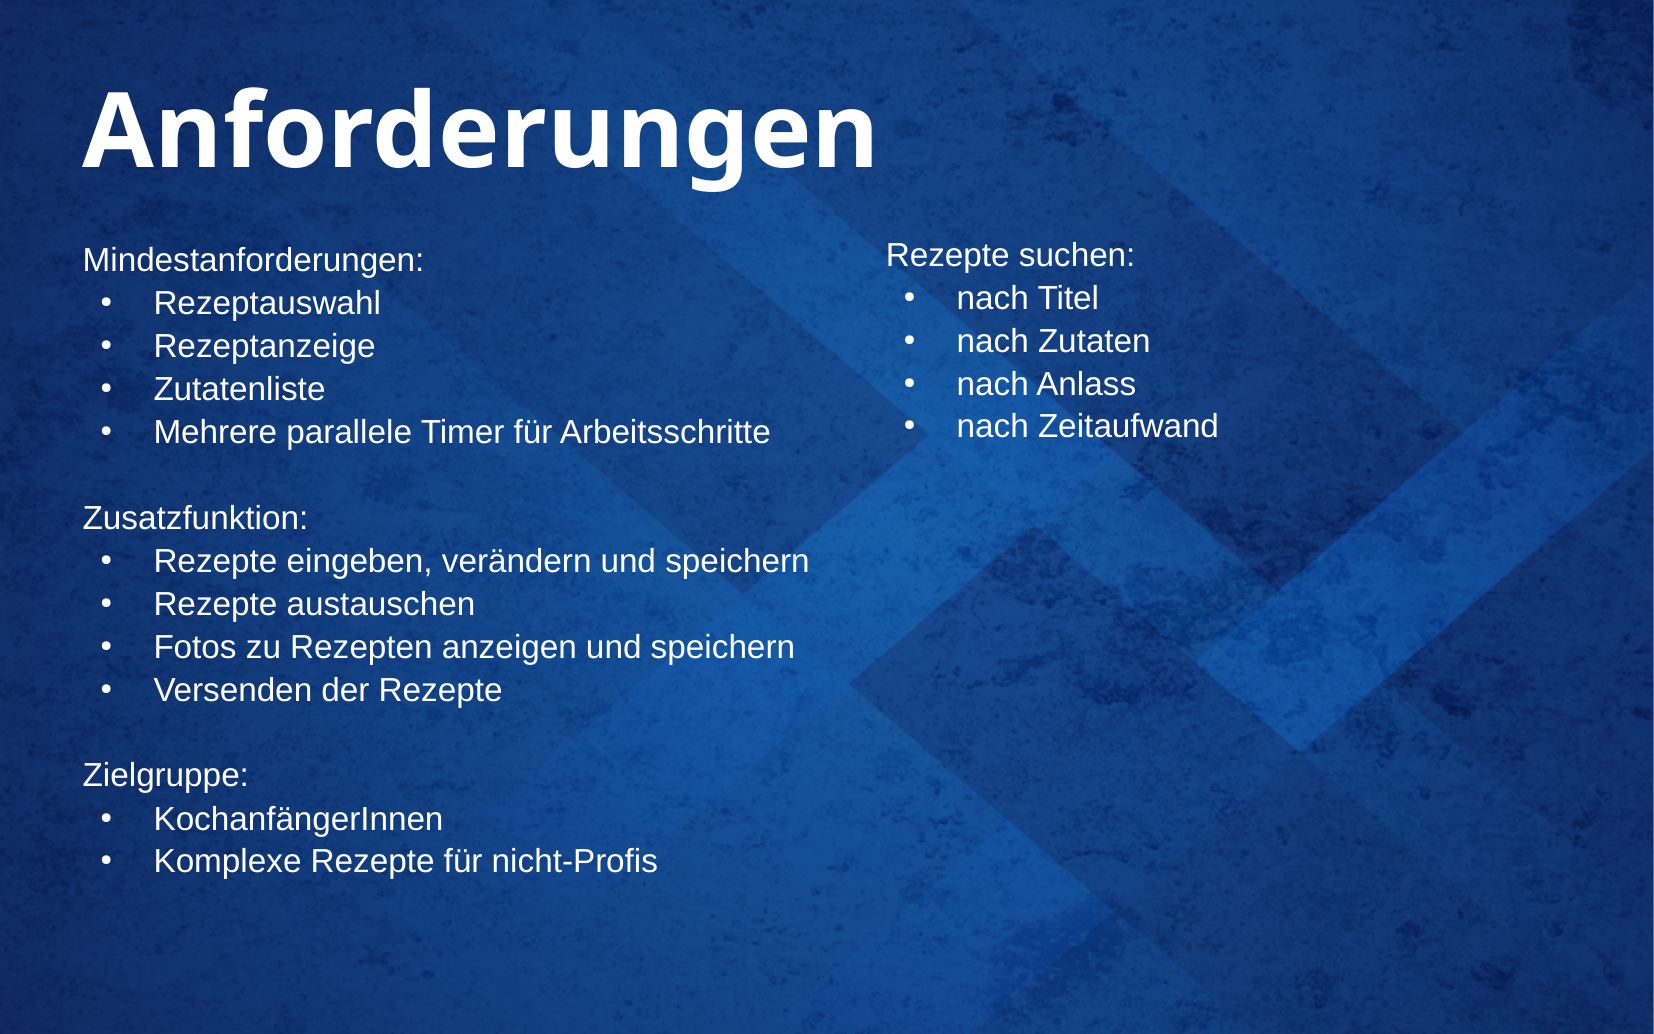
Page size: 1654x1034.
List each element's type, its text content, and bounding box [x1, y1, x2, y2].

list Rezepte suchen: nach Titel nach Zutaten nach Anlass nach Zeitaufwand [885, 236, 1654, 446]
picture [0, 0, 1654, 1034]
list Mindestanforderungen: Rezeptauswahl Rezeptanzeige Zutatenliste Mehrere parallele Timer für Arbeitsschritte Zusatzfunktion: Rezepte eingeben, verändern und speichern Rezepte austauschen Fotos zu Rezepten anzeigen und speichern Versenden der Rezepte Zielgruppe: KochanfängerInnen Komplexe Rezepte für nicht-Profis [82, 241, 863, 1004]
title Anforderungen [82, 41, 1571, 214]
